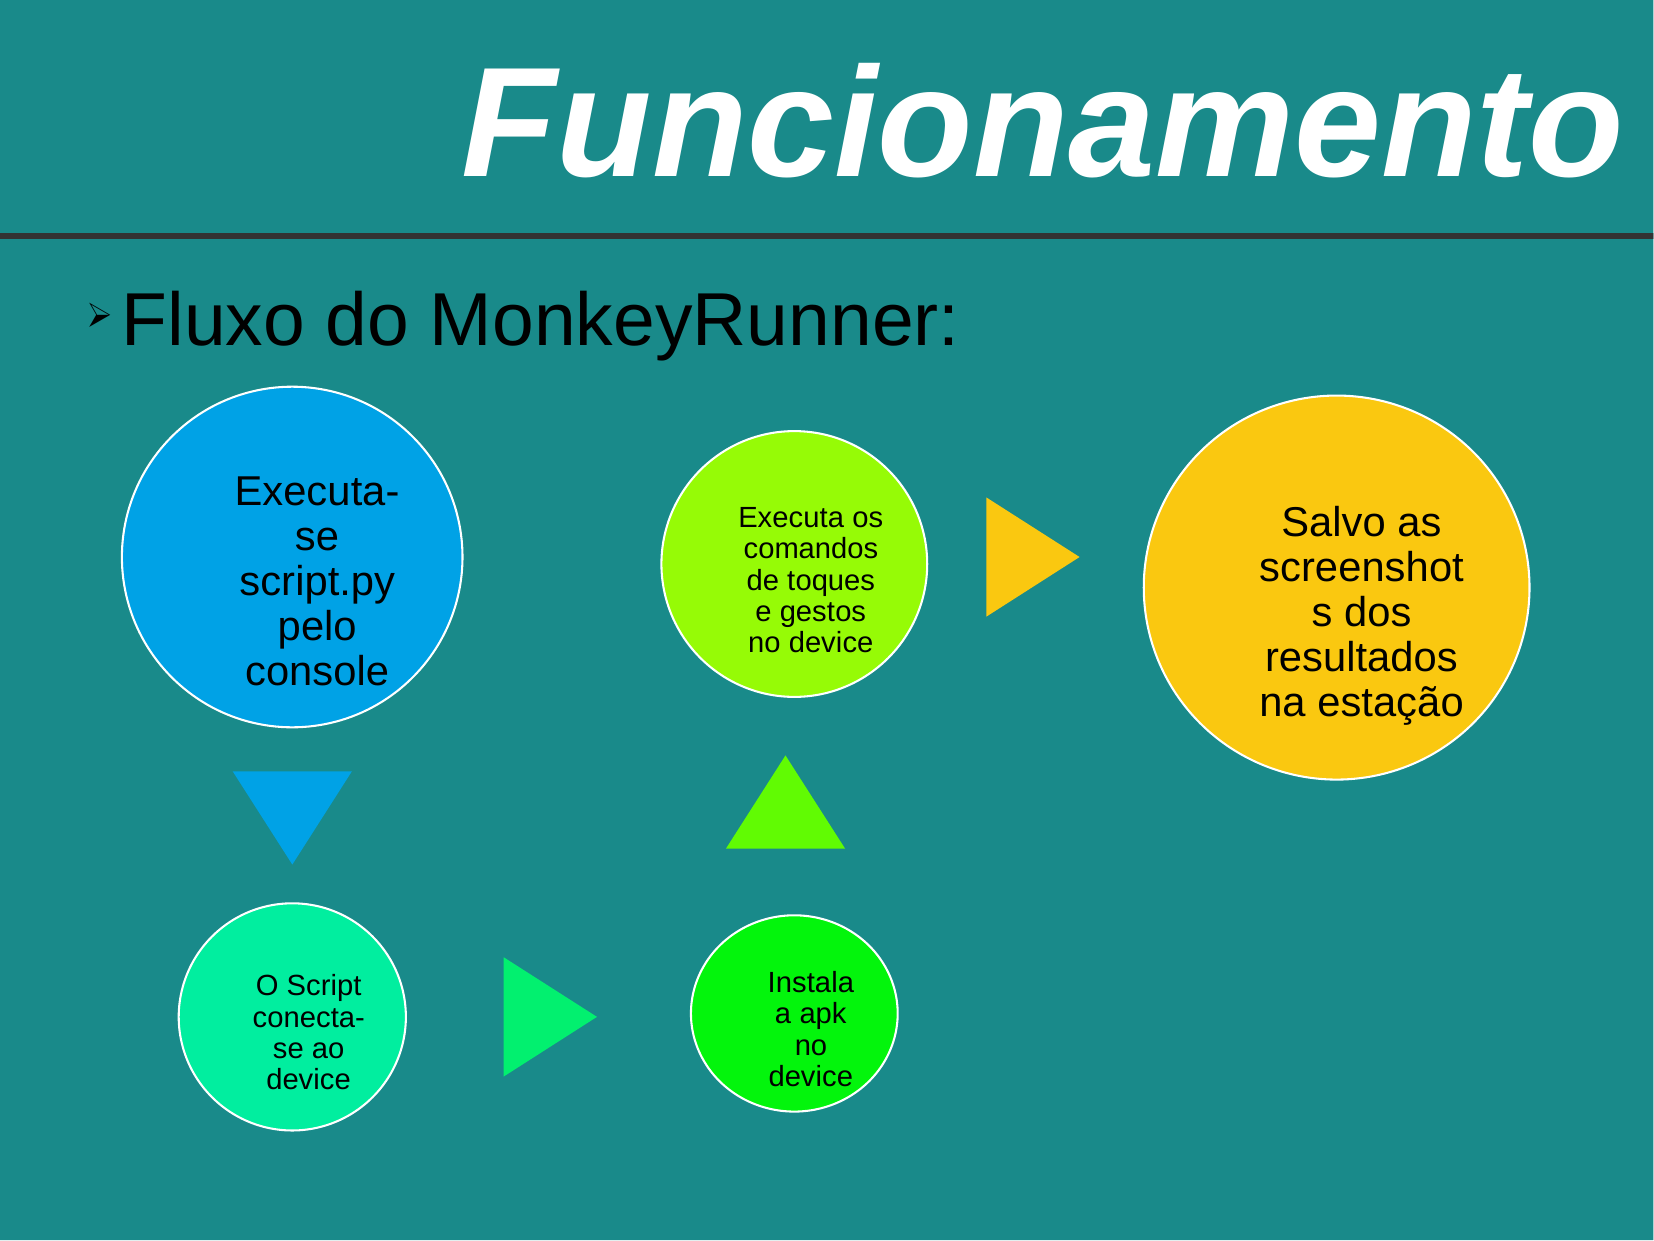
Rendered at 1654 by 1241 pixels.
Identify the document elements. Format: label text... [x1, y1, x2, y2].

text_box Executa os comandos de toques e gestos no device [661, 431, 928, 697]
text_box Fluxo do MonkeyRunner: [0, 142, 1518, 414]
text_box Funcionamento [15, 27, 1640, 218]
text_box Instala a apk no device [690, 915, 898, 1112]
text_box Salvo as screenshots dos resultados na estação [1143, 414, 1530, 780]
text_box Executa-se script.py pelo console [121, 414, 463, 728]
text_box [0, 239, 1654, 1241]
text_box [0, 0, 1654, 233]
text_box O Script conecta-se ao device [178, 903, 406, 1131]
